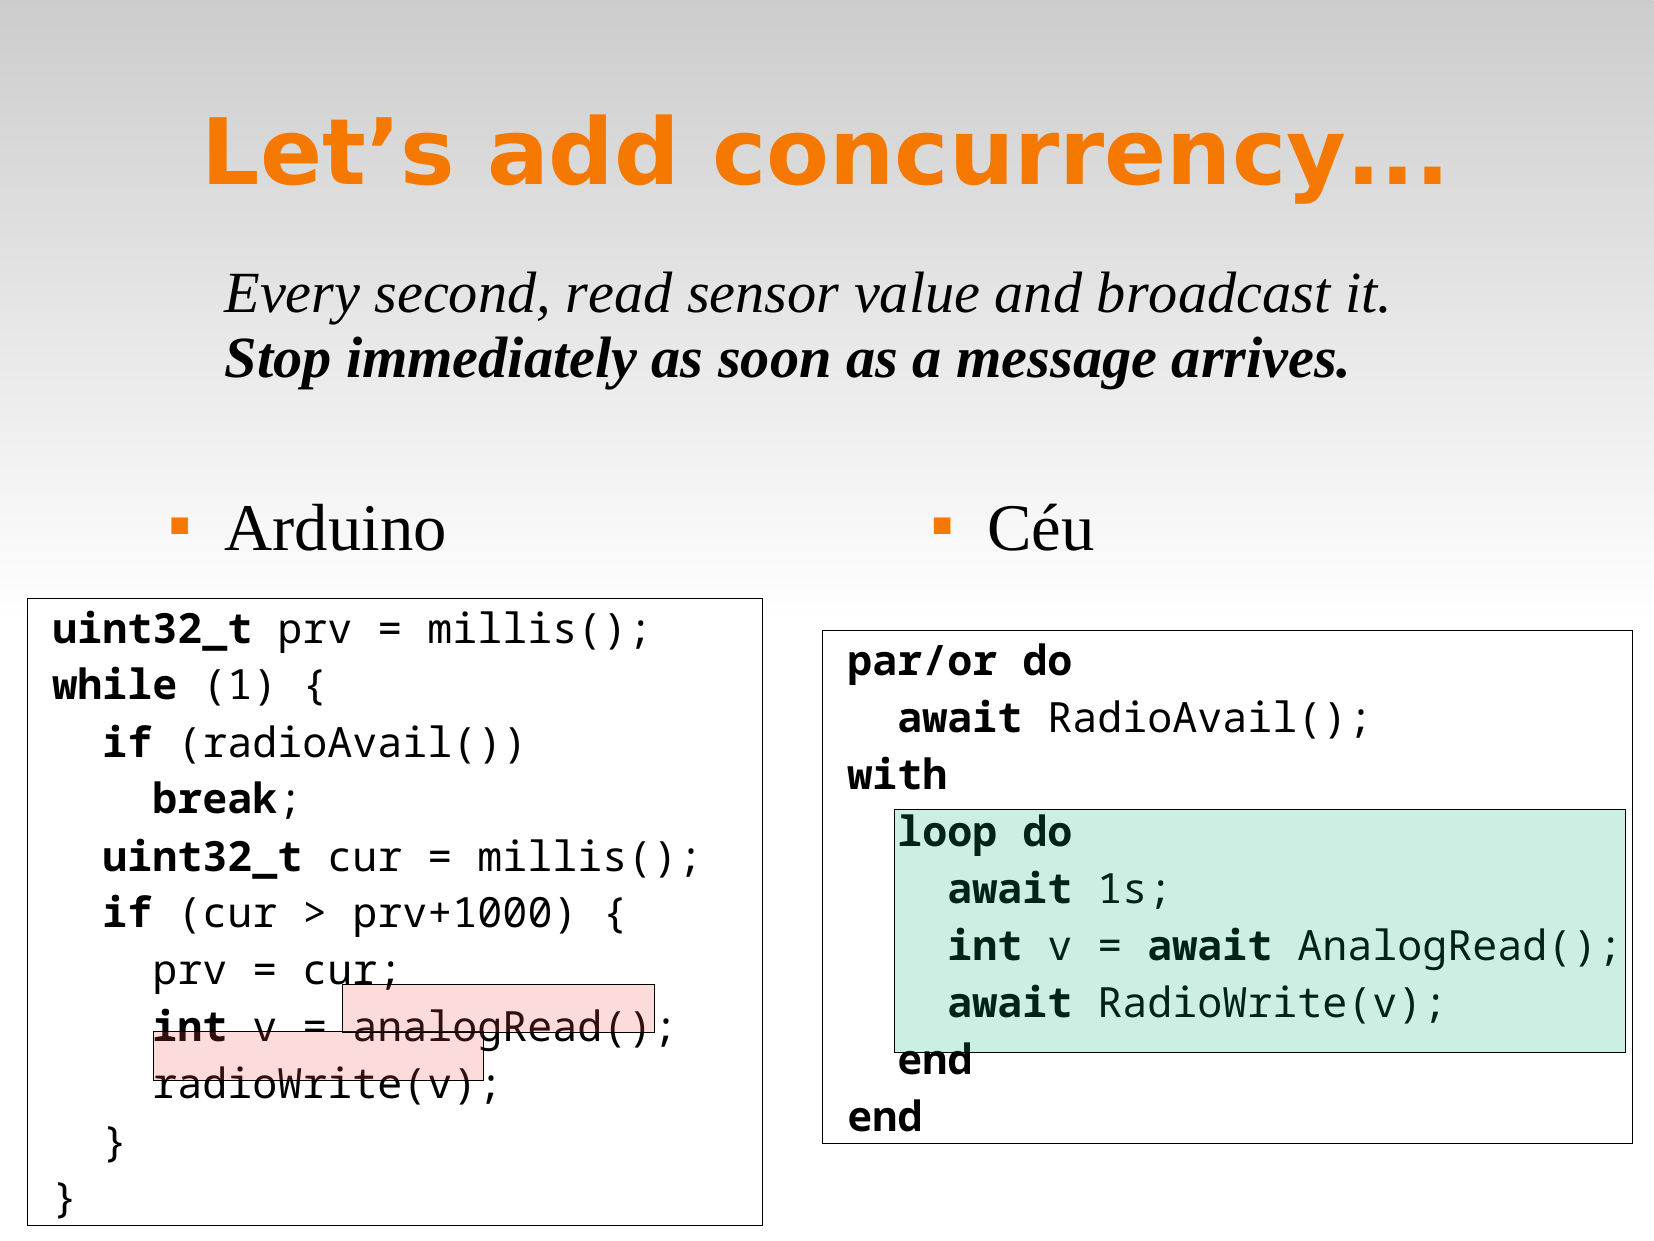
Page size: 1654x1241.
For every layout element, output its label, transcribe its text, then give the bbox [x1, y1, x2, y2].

text_box [894, 809, 1626, 1053]
list Céu [845, 490, 1572, 1120]
text_box par/or do await RadioAvail(); with loop do await 1s; int v = await AnalogRead(); await RadioWrite(v); end end [822, 644, 1633, 1130]
text_box uint32_t prv = millis(); while (1) { if (radioAvail()) break; uint32_t cur = millis(); if (cur > prv+1000) { prv = cur; int v = analogRead(); radioWrite(v); } } [27, 645, 763, 1179]
title Let’s add concurrency... [82, 49, 1571, 257]
list Every second, read sensor value and broadcast it. Stop immediately as soon as a message arrives. [82, 260, 1538, 421]
text_box [153, 984, 655, 1081]
list Arduino [82, 490, 809, 1135]
